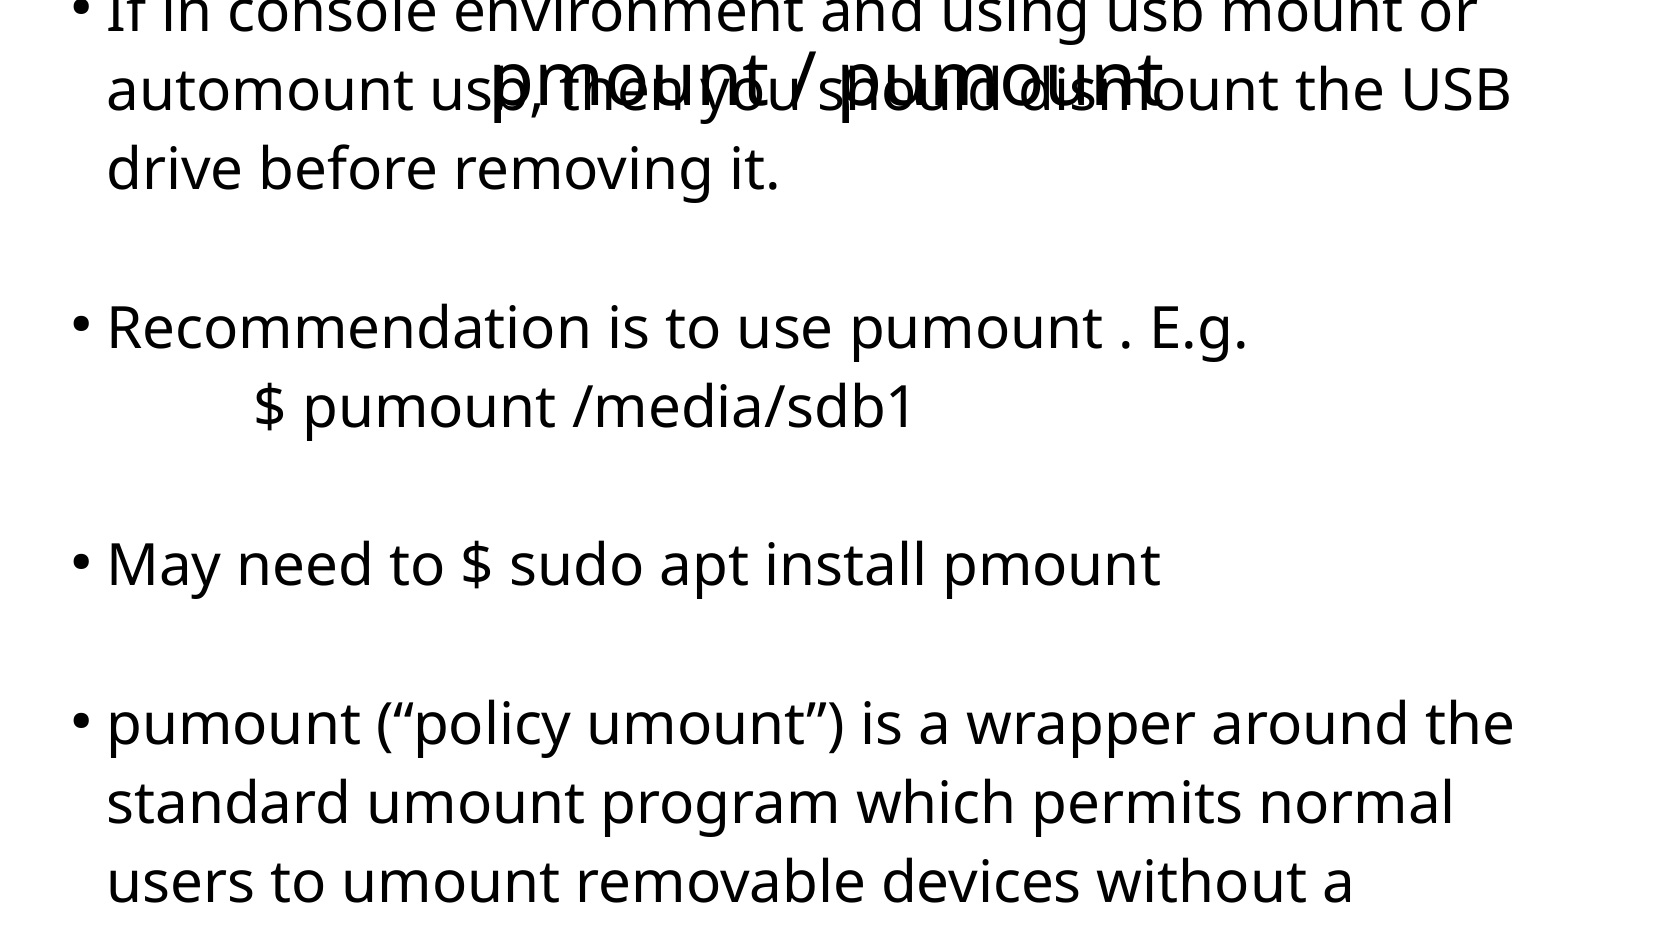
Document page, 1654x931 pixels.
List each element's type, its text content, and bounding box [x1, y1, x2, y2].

subtitle If in console environment and using usb mount or automount usb, then you should dismount the USB drive before removing it. Recommendation is to use pumount . E.g. $ pumount /media/sdb1 May need to $ sudo apt install pmount pumount (“policy umount”) is a wrapper around the standard umount program which permits normal users to umount removable devices without a matching /etc/fstab entry. https://linux.die.net/man/1/pumount [70, 155, 1560, 931]
title pmount / pumount [82, 11, 1571, 142]
